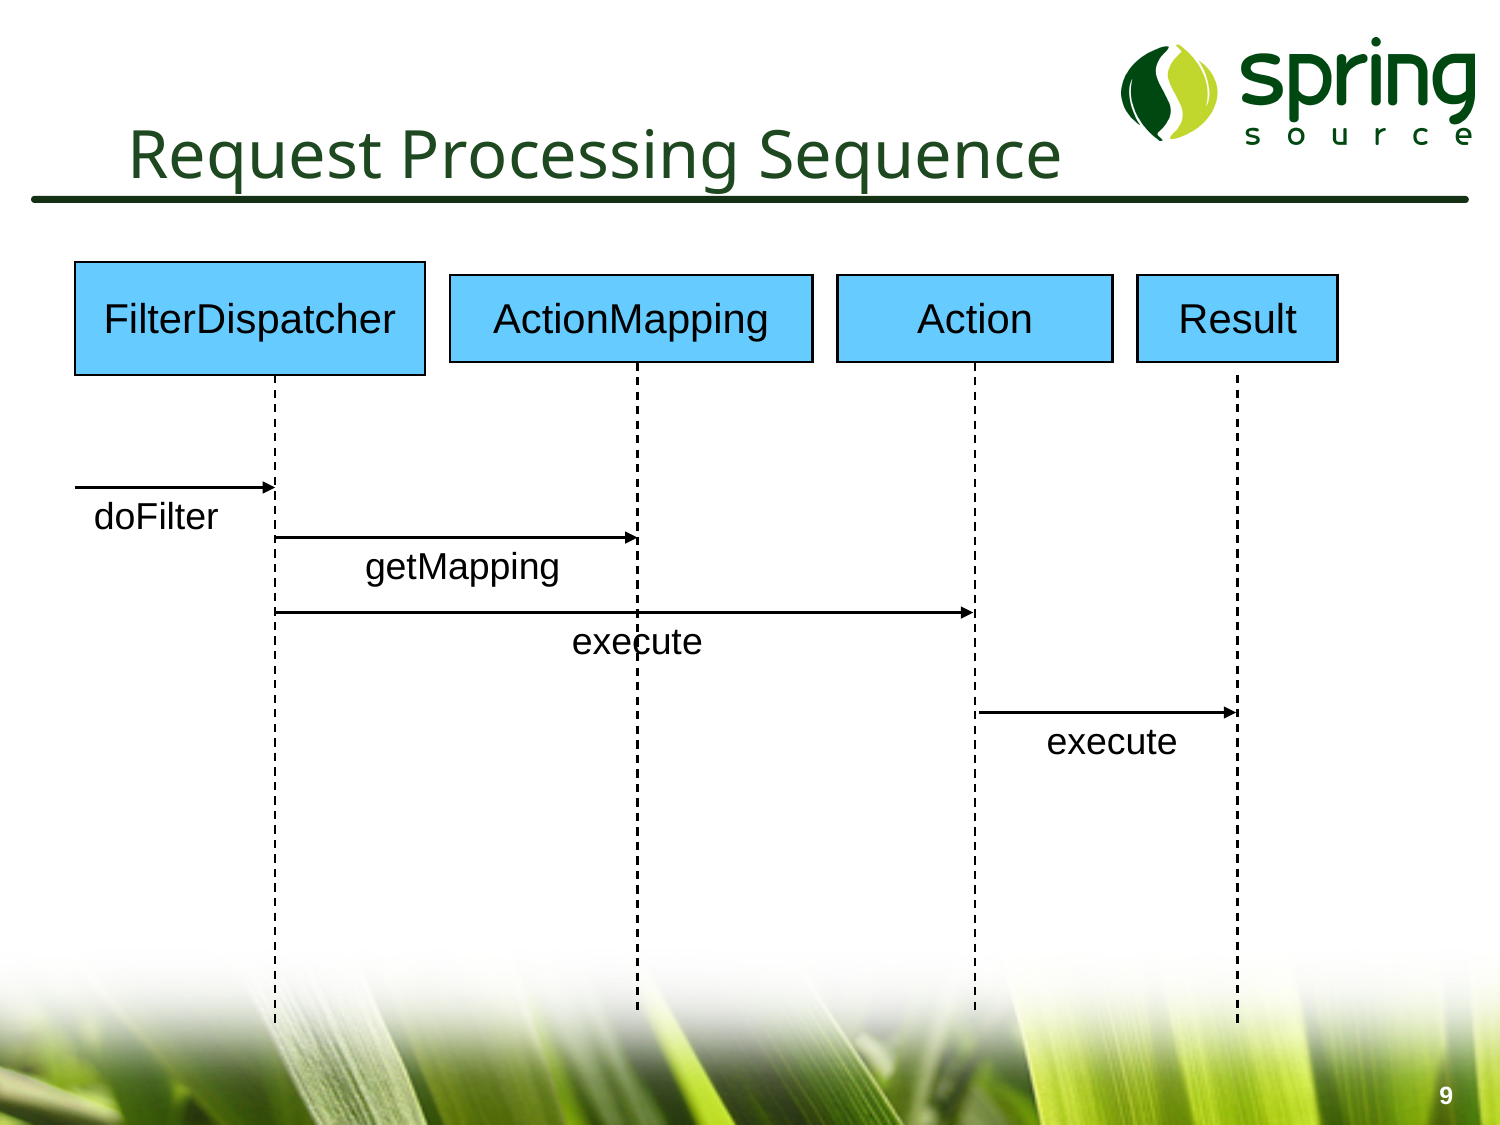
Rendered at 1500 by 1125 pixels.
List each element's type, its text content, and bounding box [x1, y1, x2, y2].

text_box getMapping [275, 537, 651, 595]
text_box doFilter [0, 487, 313, 545]
text_box execute [249, 612, 1025, 670]
text_box FilterDispatcher [74, 262, 425, 375]
text_box Result [1137, 274, 1338, 363]
picture [1121, 37, 1475, 145]
text_box Action [837, 274, 1113, 363]
picture [0, 944, 1500, 1125]
text_box ActionMapping [450, 274, 813, 363]
title Request Processing Sequence [112, 99, 1388, 288]
text_box execute [969, 712, 1256, 770]
